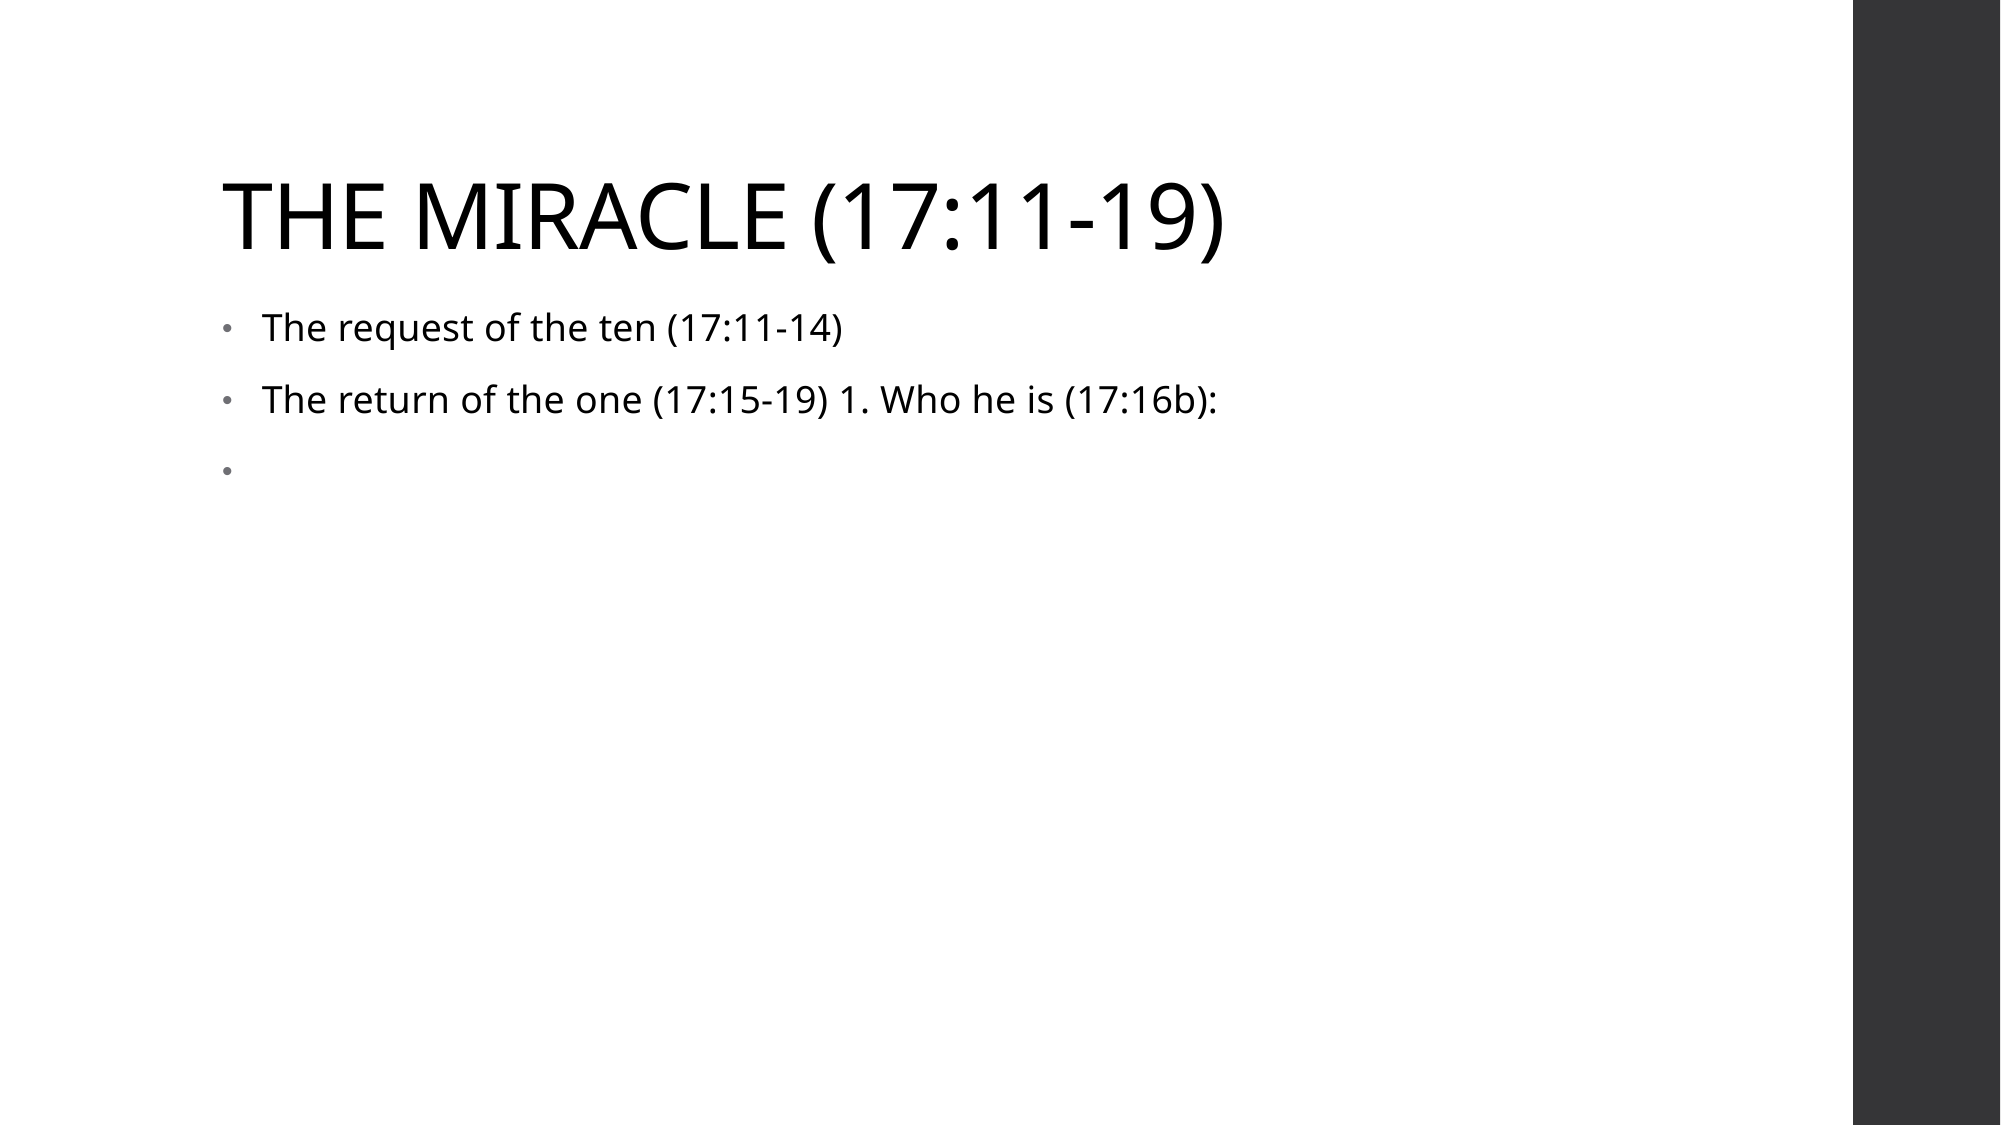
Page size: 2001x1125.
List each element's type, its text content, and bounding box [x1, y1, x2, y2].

list The request of the ten (17:11-14) The return of the one (17:15-19) 1. Who he is (17:16b): [206, 299, 1617, 1014]
title THE MIRACLE (17:11-19) [206, 60, 1797, 278]
